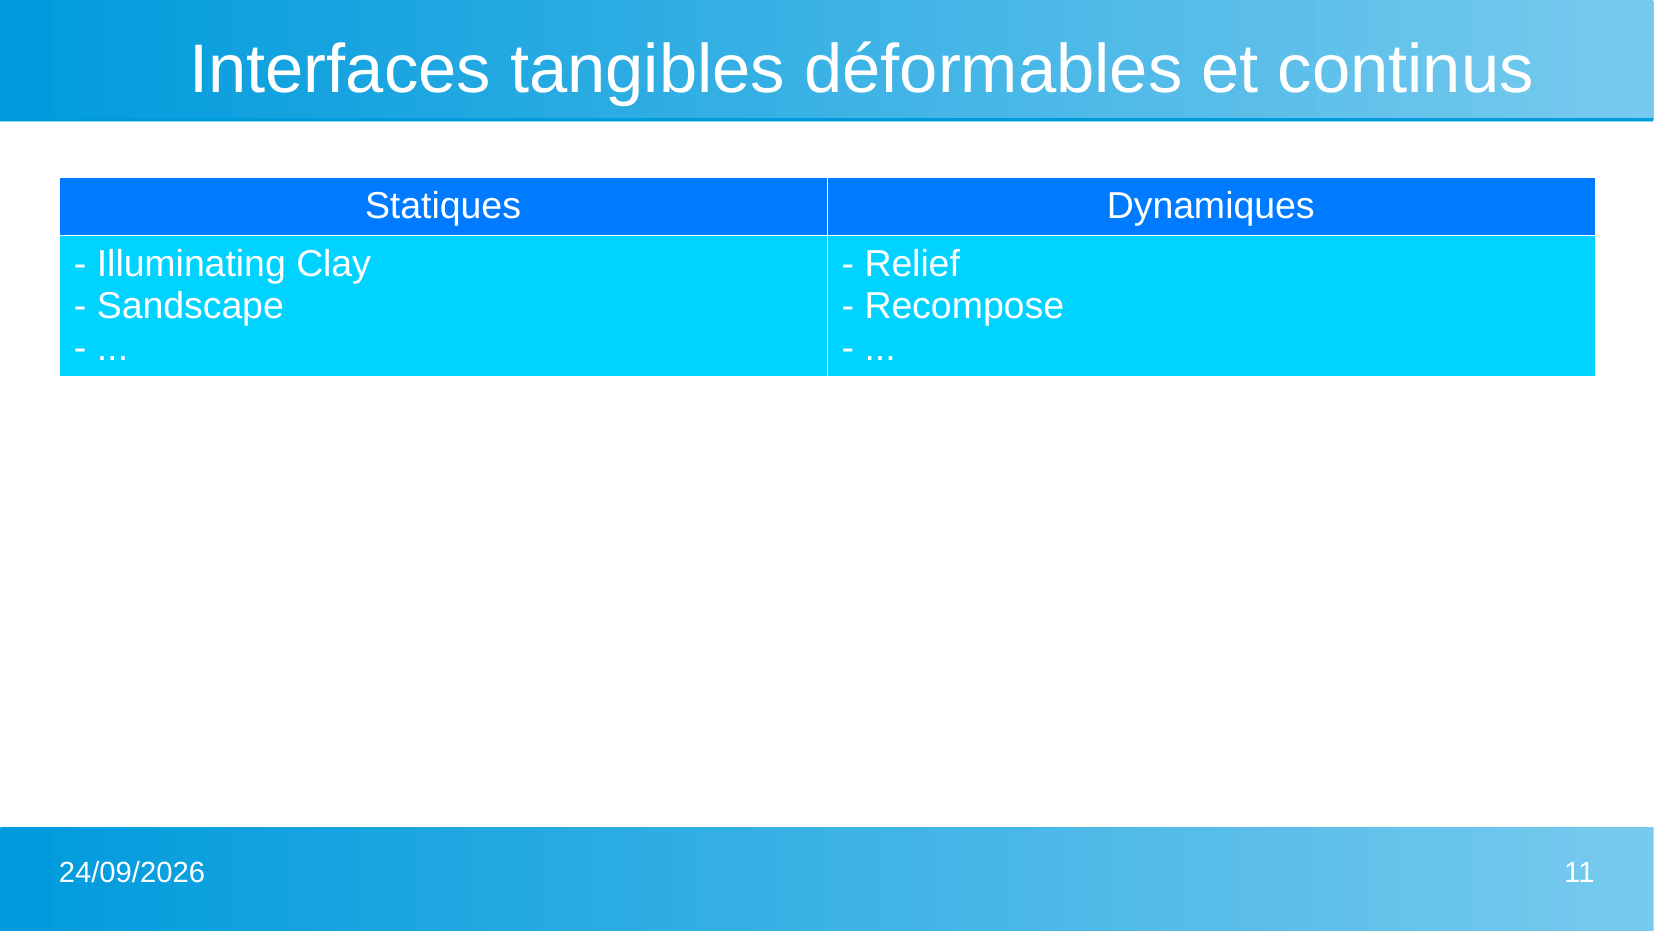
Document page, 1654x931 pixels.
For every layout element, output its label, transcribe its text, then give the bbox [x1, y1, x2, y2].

table_header Statiques [60, 178, 827, 235]
table_header Dynamiques [828, 178, 1595, 235]
title Interfaces tangibles déformables et continus [59, 29, 1595, 108]
table_cell - Relief - Recompose - ... [828, 236, 1595, 376]
table_cell - Illuminating Clay - Sandscape - ... [60, 236, 827, 376]
